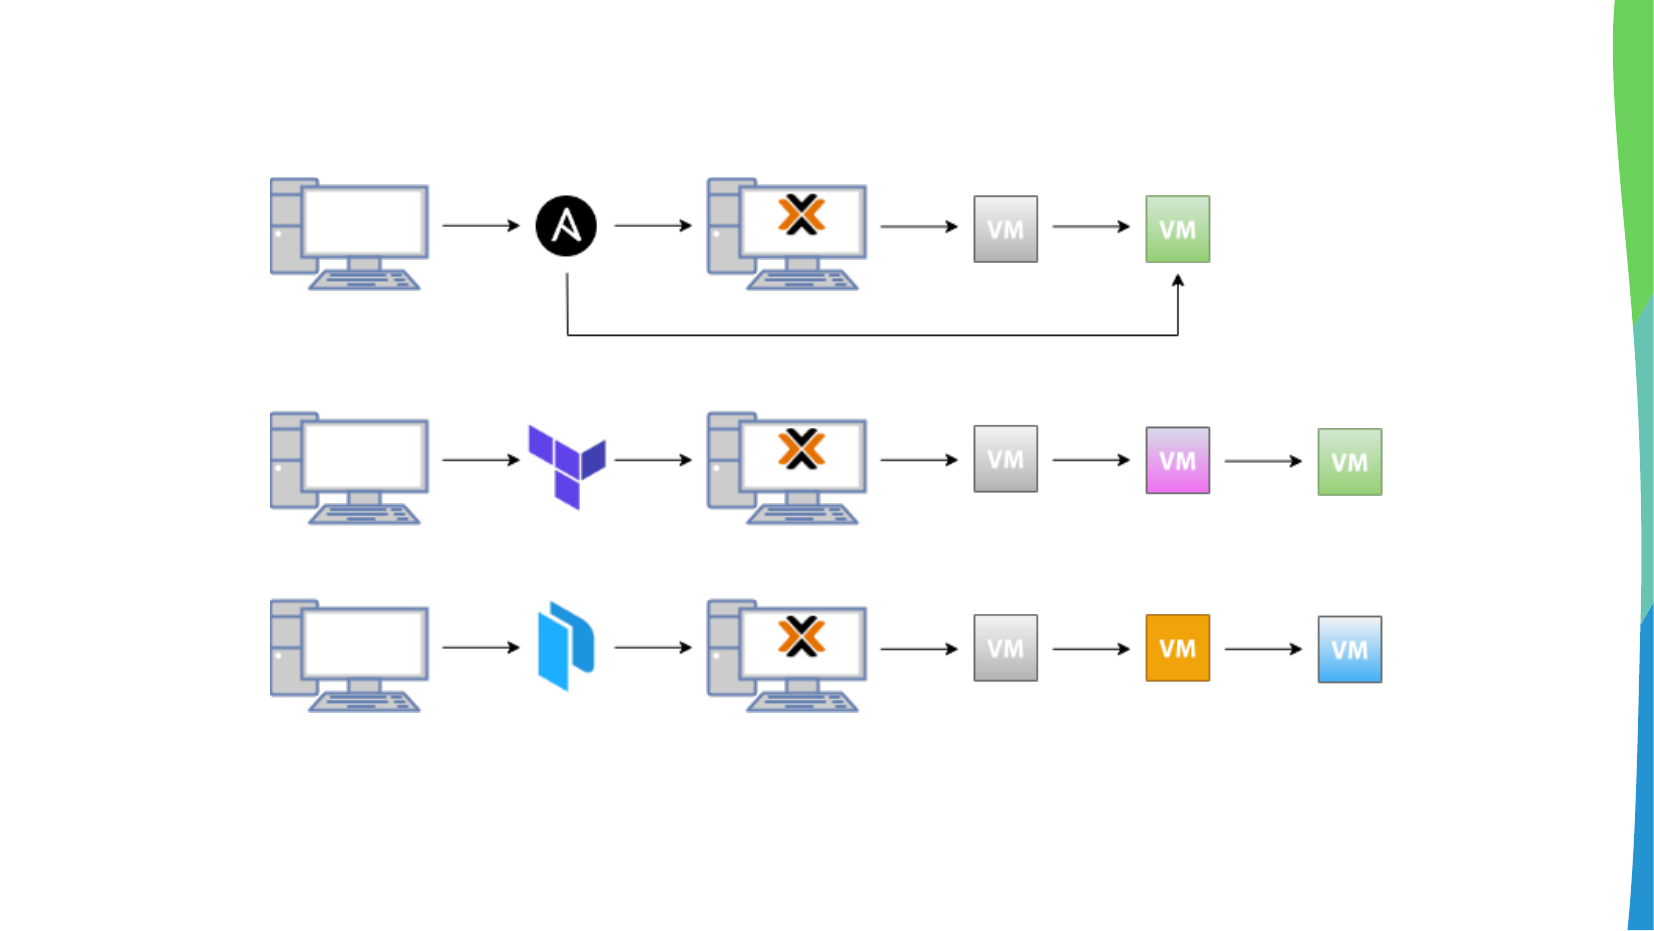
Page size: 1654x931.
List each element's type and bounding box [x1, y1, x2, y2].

picture [270, 177, 1384, 714]
